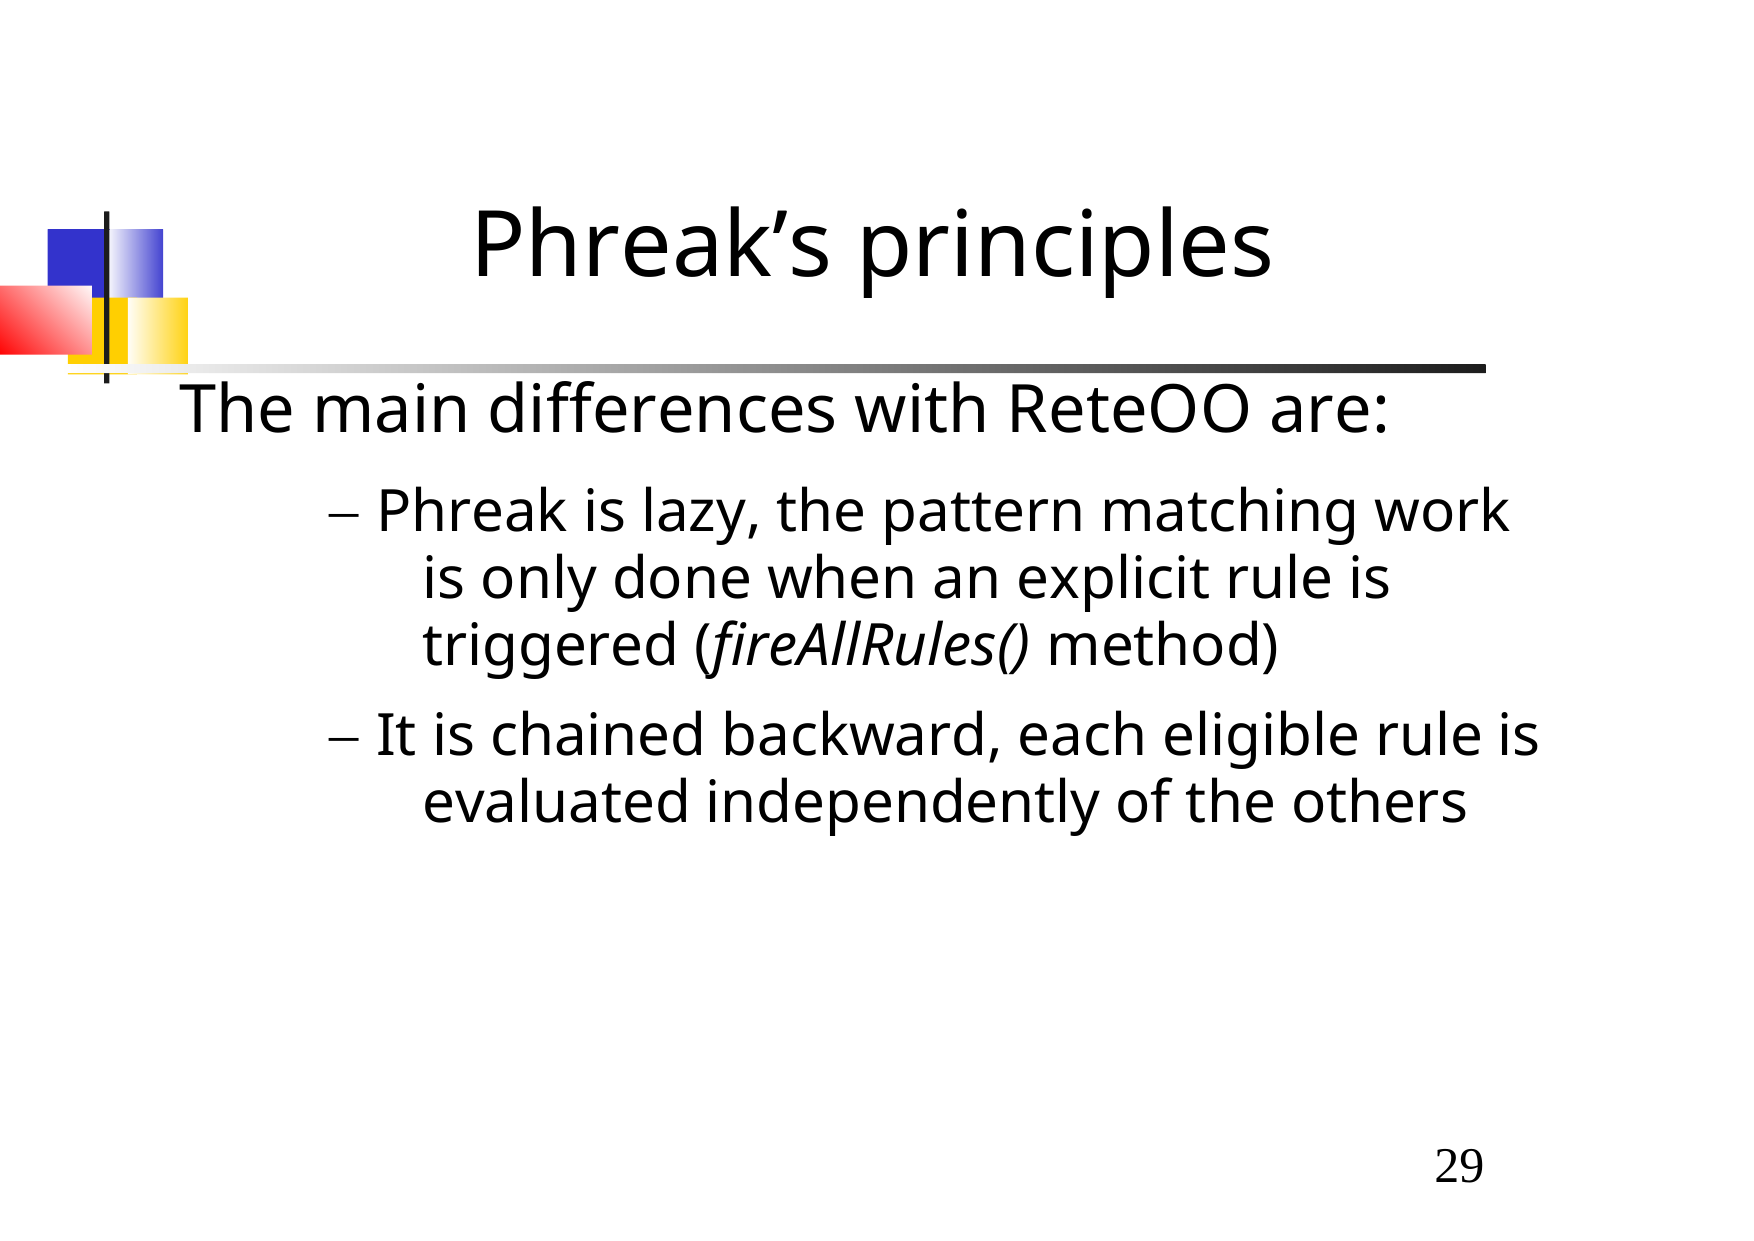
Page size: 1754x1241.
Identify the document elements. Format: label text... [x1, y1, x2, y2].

title Phreak’s principles [179, 139, 1567, 351]
list The main differences with ReteOO are: Phreak is lazy, the pattern matching work is only done when an explicit rule is triggered (fireAllRules() method) It is chained backward, each eligible rule is evaluated independently of the others [179, 371, 1567, 1091]
